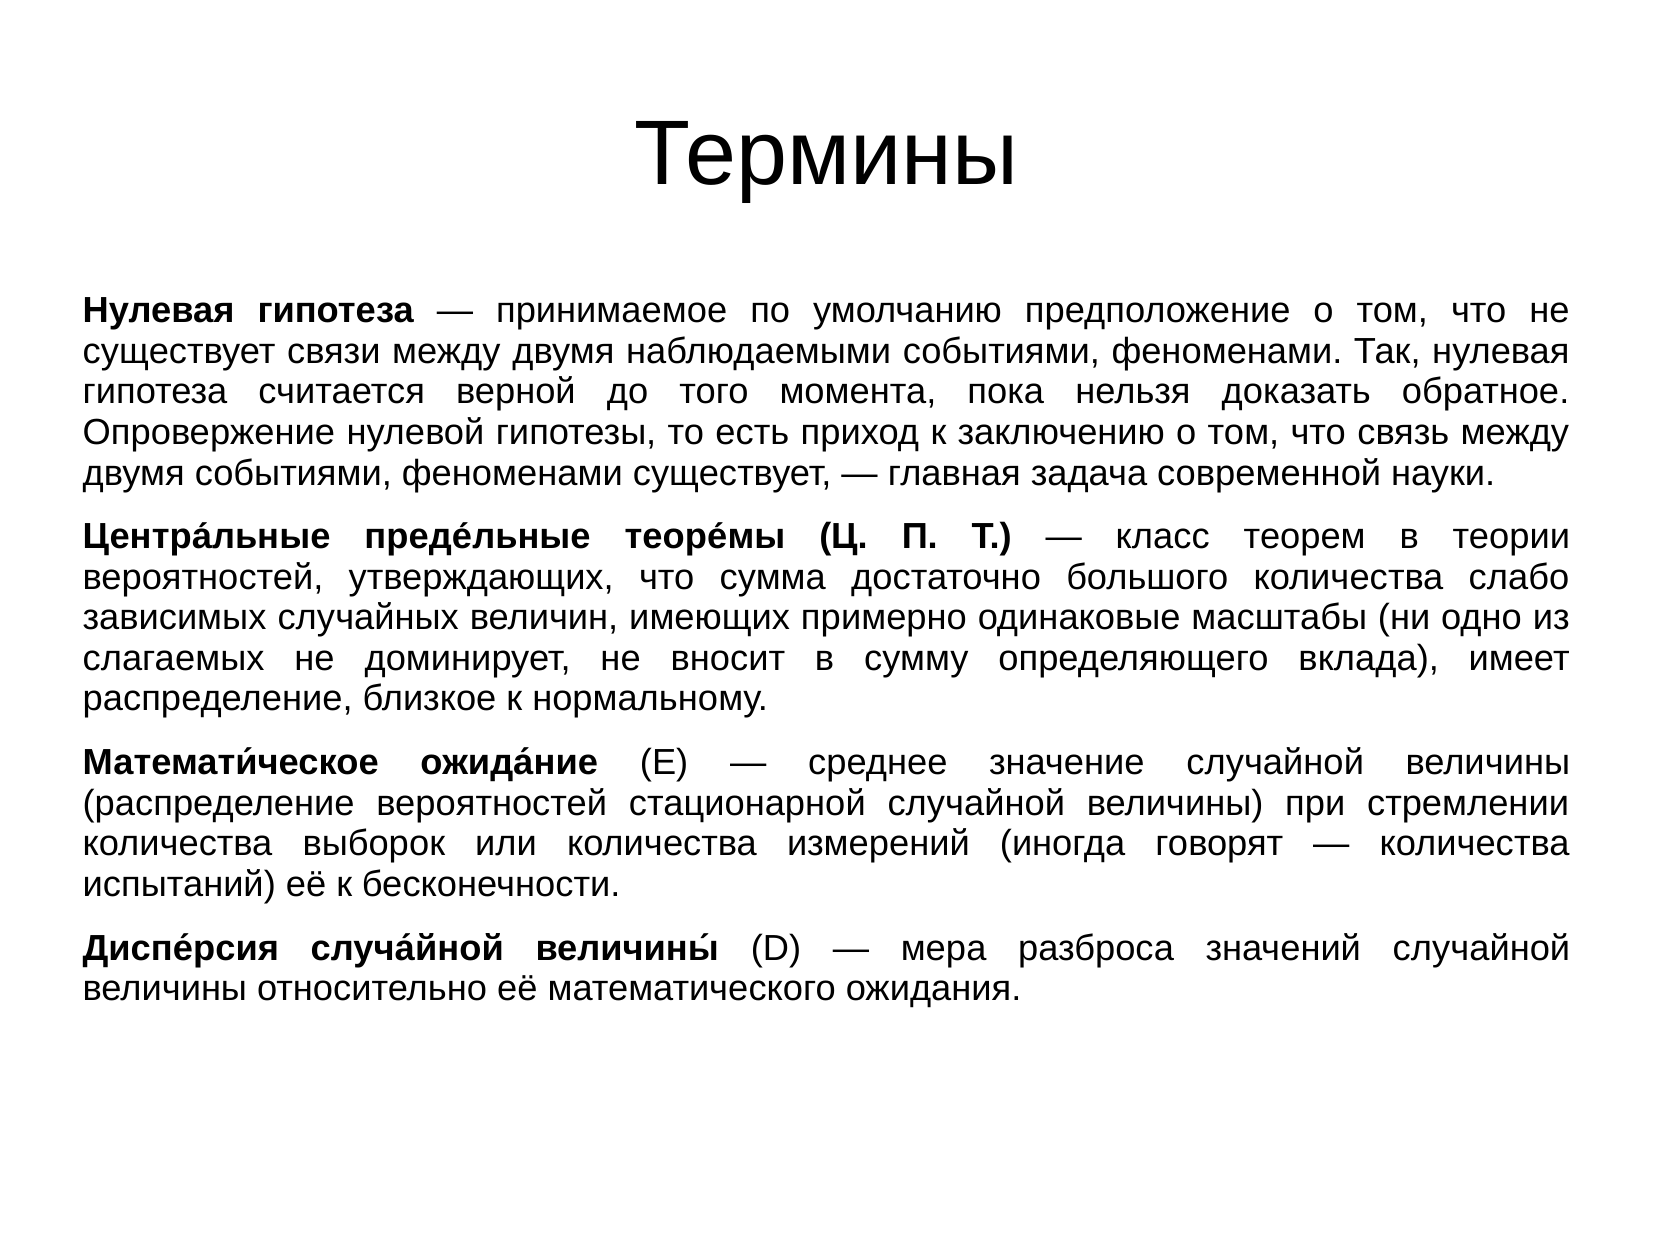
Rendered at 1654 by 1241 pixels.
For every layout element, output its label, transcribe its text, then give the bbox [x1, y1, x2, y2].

list Нулевая гипотеза — принимаемое по умолчанию предположение о том, что не существует связи между двумя наблюдаемыми событиями, феноменами. Так, нулевая гипотеза считается верной до того момента, пока нельзя доказать обратное. Опровержение нулевой гипотезы, то есть приход к заключению о том, что связь между двумя событиями, феноменами существует, — главная задача современной науки. Центра́льные преде́льные теоре́мы (Ц. П. Т.) — класс теорем в теории вероятностей, утверждающих, что сумма достаточно большого количества слабо зависимых случайных величин, имеющих примерно одинаковые масштабы (ни одно из слагаемых не доминирует, не вносит в сумму определяющего вклада), имеет распределение, близкое к нормальному. Математи́ческое ожида́ние (Е) — среднее значение случайной величины (распределение вероятностей стационарной случайной величины) при стремлении количества выборок или количества измерений (иногда говорят — количества испытаний) её к бесконечности. Диспе́рсия случа́йной величины́ (D) — мера разброса значений случайной величины относительно её математического ожидания. [82, 290, 1571, 1010]
title Термины [82, 49, 1571, 257]
